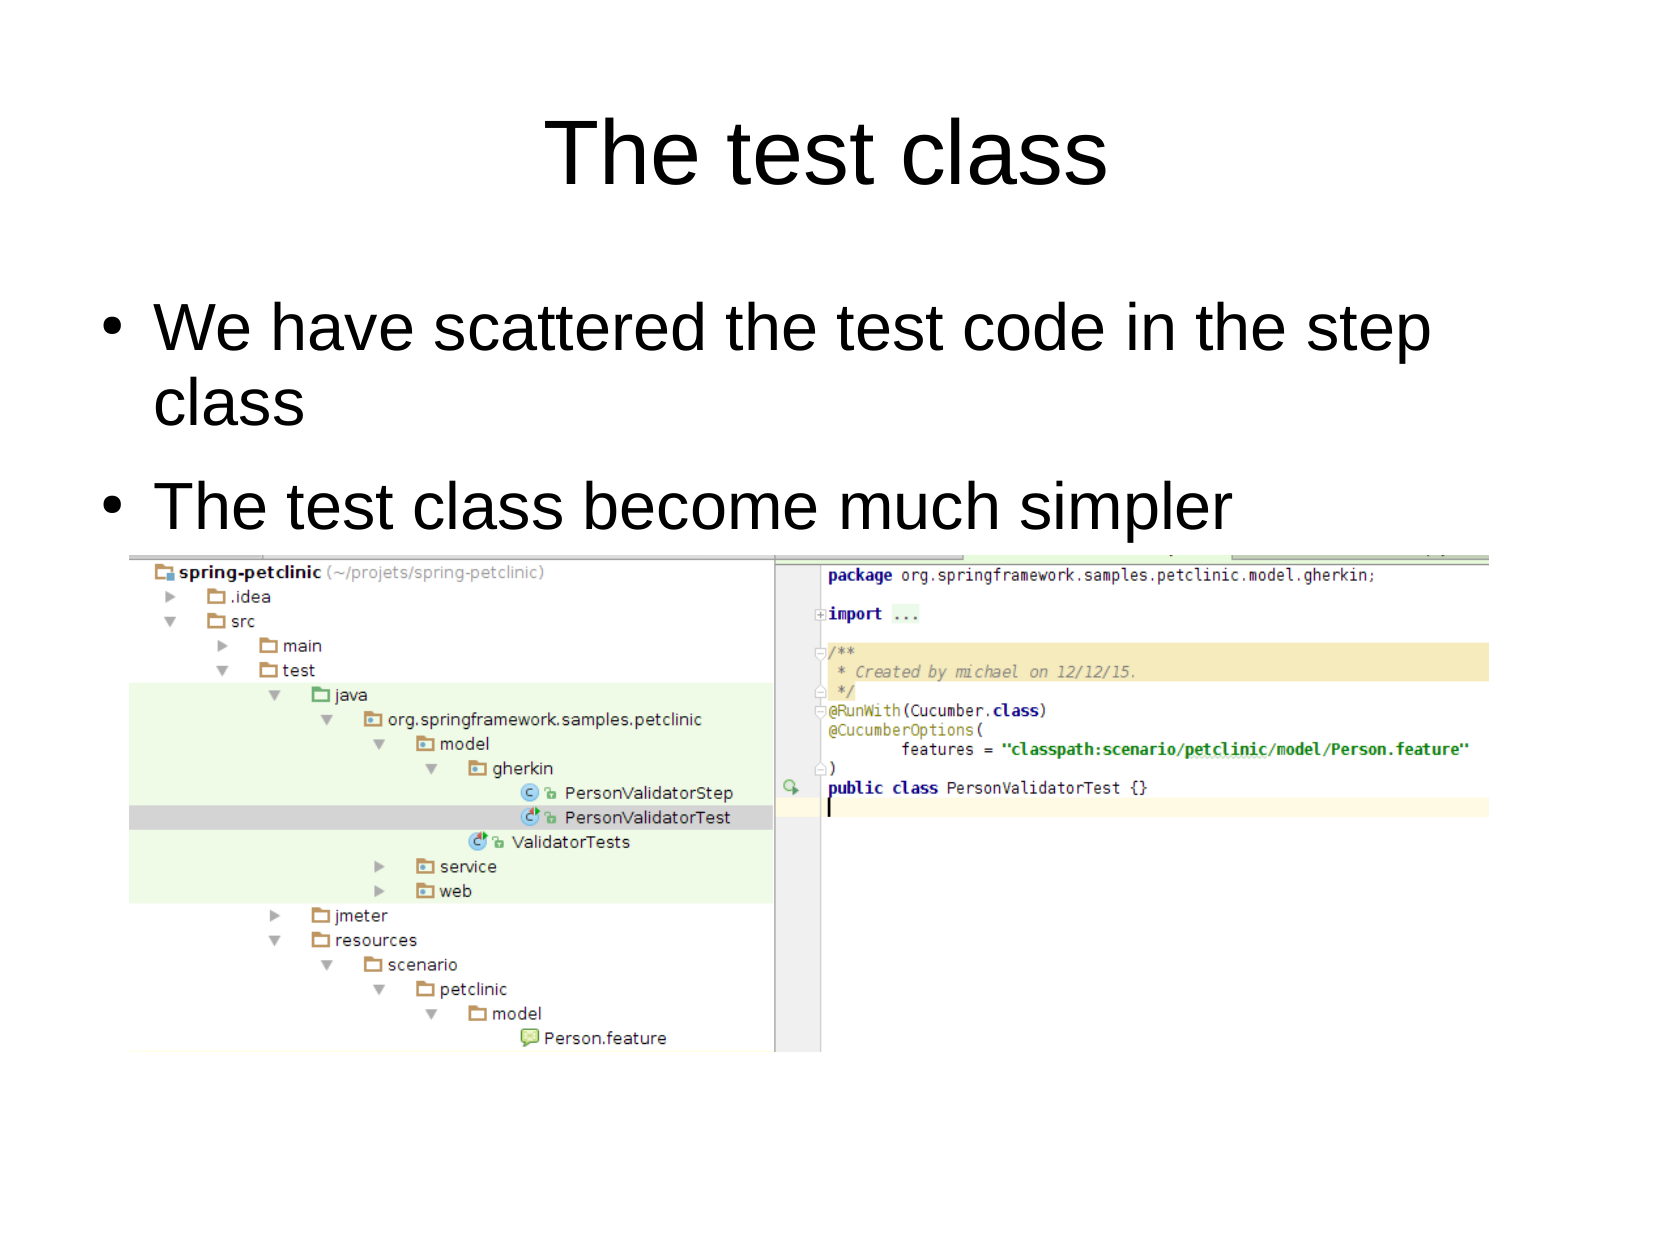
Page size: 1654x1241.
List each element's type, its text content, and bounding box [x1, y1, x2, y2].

title The test class [82, 49, 1571, 257]
list We have scattered the test code in the step class The test class become much simpler [82, 290, 1571, 1010]
picture [129, 555, 1489, 1052]
